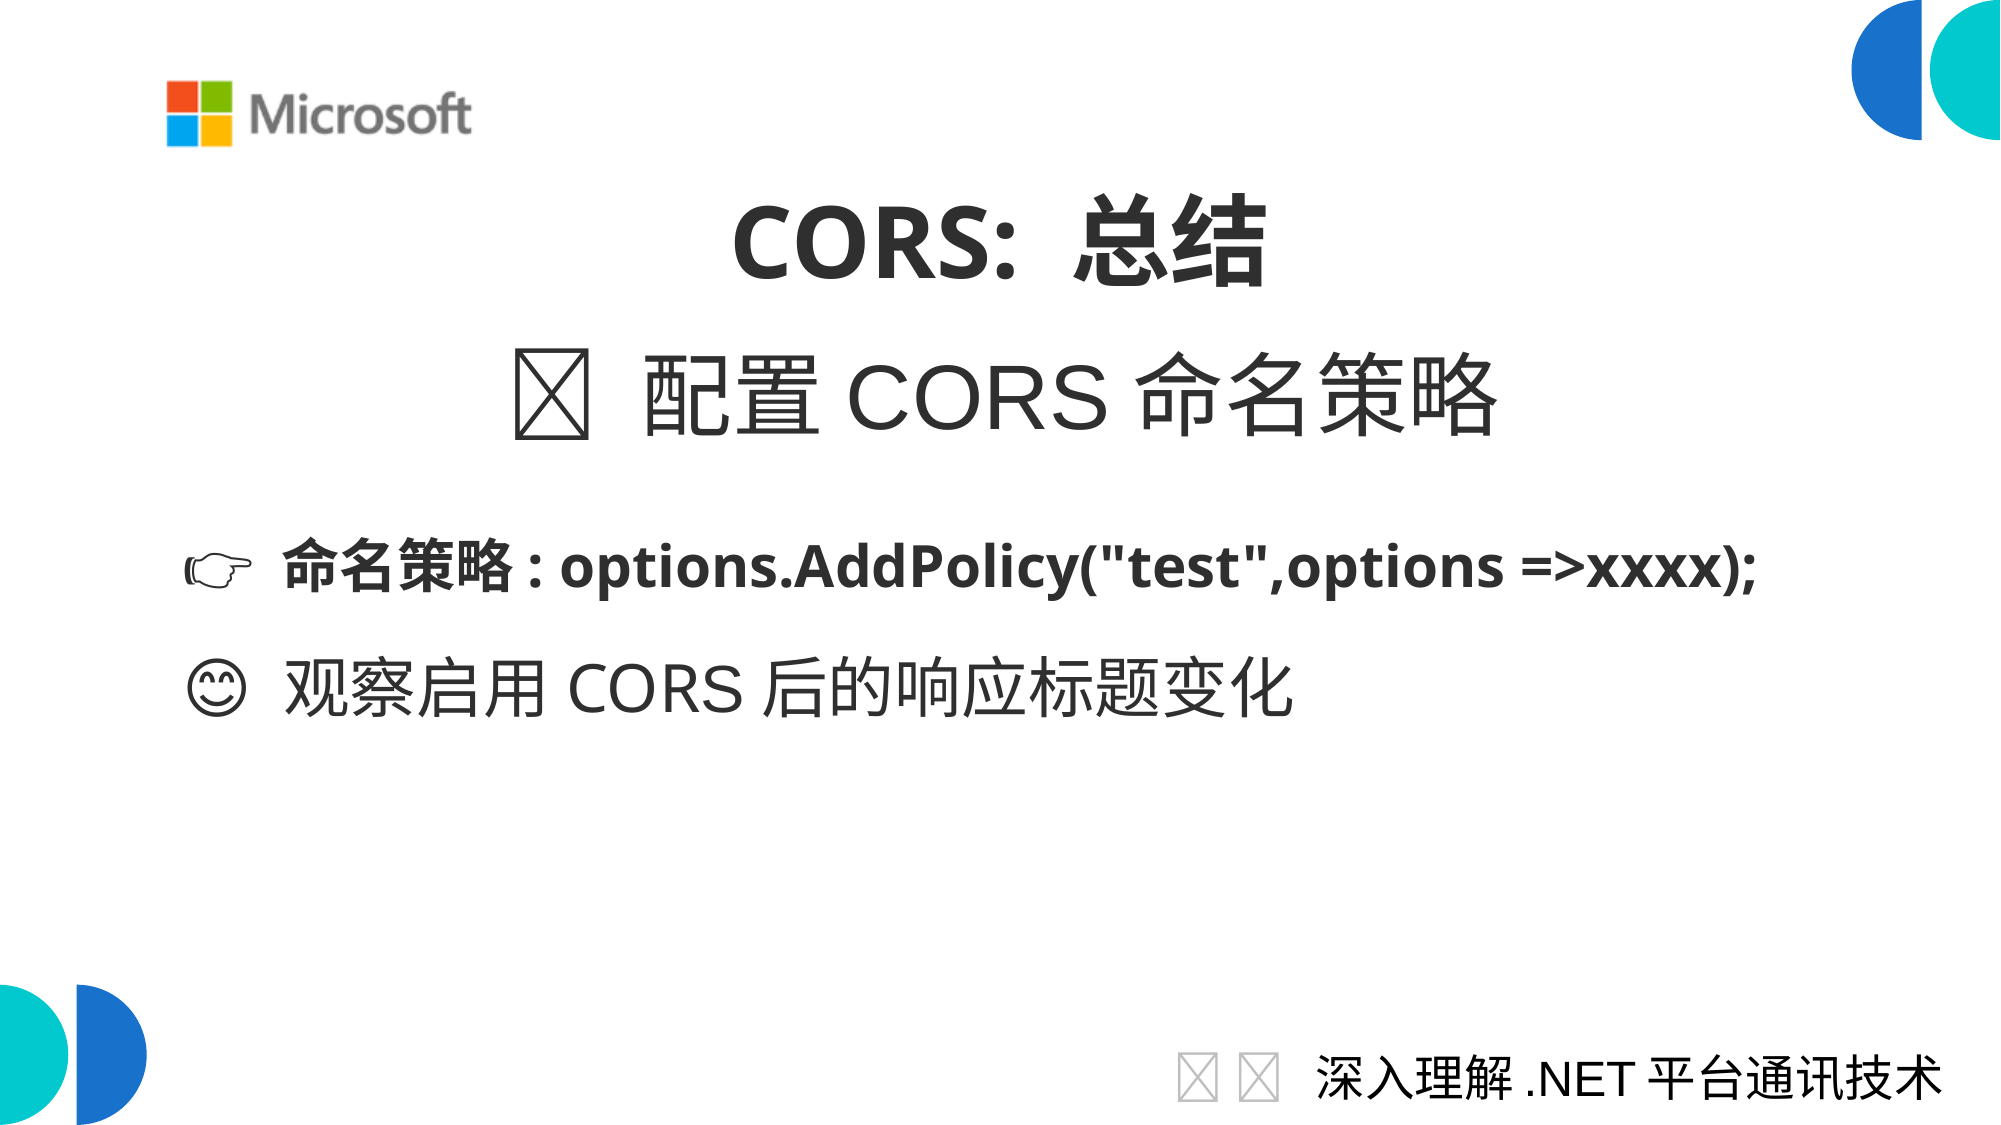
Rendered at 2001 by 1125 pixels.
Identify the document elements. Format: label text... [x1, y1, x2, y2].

title CORS: 总结 [138, 145, 1862, 332]
picture [85, 41, 552, 189]
text_box 🚀 配置CORS命名策略 [144, 331, 1862, 486]
subtitle 🚀 🚀 深入理解.NET平台通讯技术 [1173, 1046, 1952, 1107]
text_box 👉 命名策略: options.AddPolicy("test",options =>xxxx); 😊 观察启用CORS后的响应标题变化 [168, 513, 1886, 668]
text_box [1702, 6, 2001, 160]
